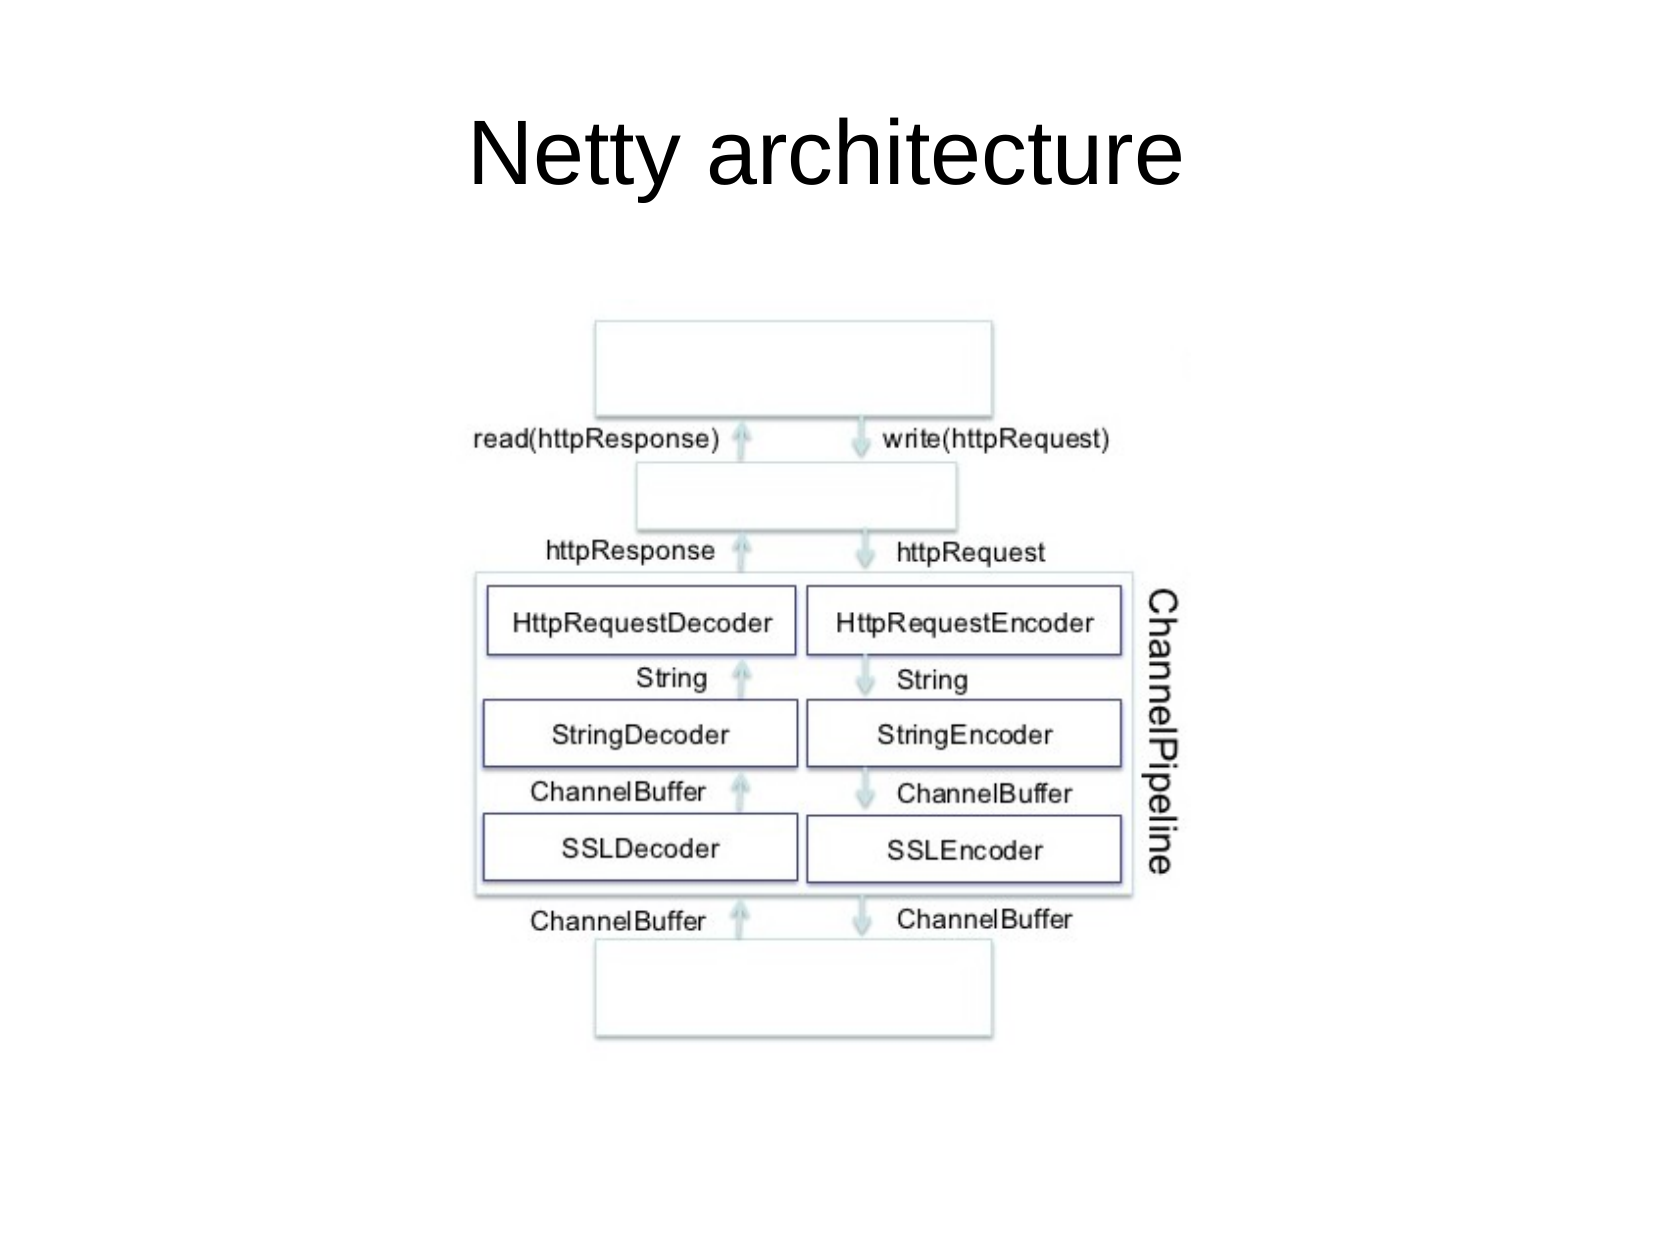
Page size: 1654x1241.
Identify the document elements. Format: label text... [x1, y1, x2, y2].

title Netty architecture [82, 49, 1571, 257]
picture [450, 299, 1191, 1081]
